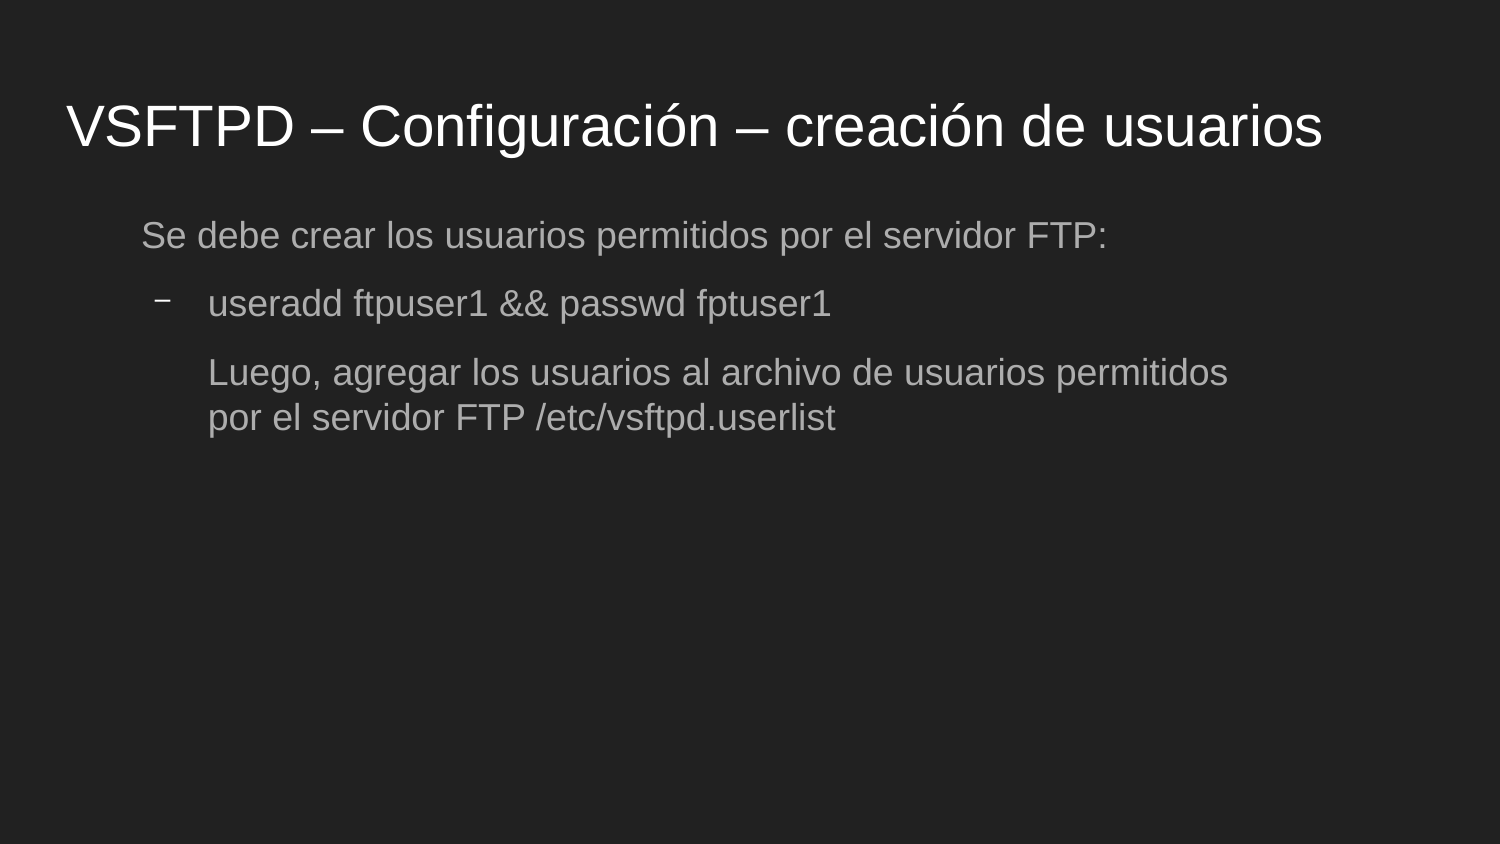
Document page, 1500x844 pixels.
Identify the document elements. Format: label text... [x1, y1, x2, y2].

list Se debe crear los usuarios permitidos por el servidor FTP: useradd ftpuser1 && passwd fptuser1 Luego, agregar los usuarios al archivo de usuarios permitidos por el servidor FTP /etc/vsftpd.userlist [51, 189, 1261, 750]
title VSFTPD – Configuración – creación de usuarios [51, 72, 1449, 167]
